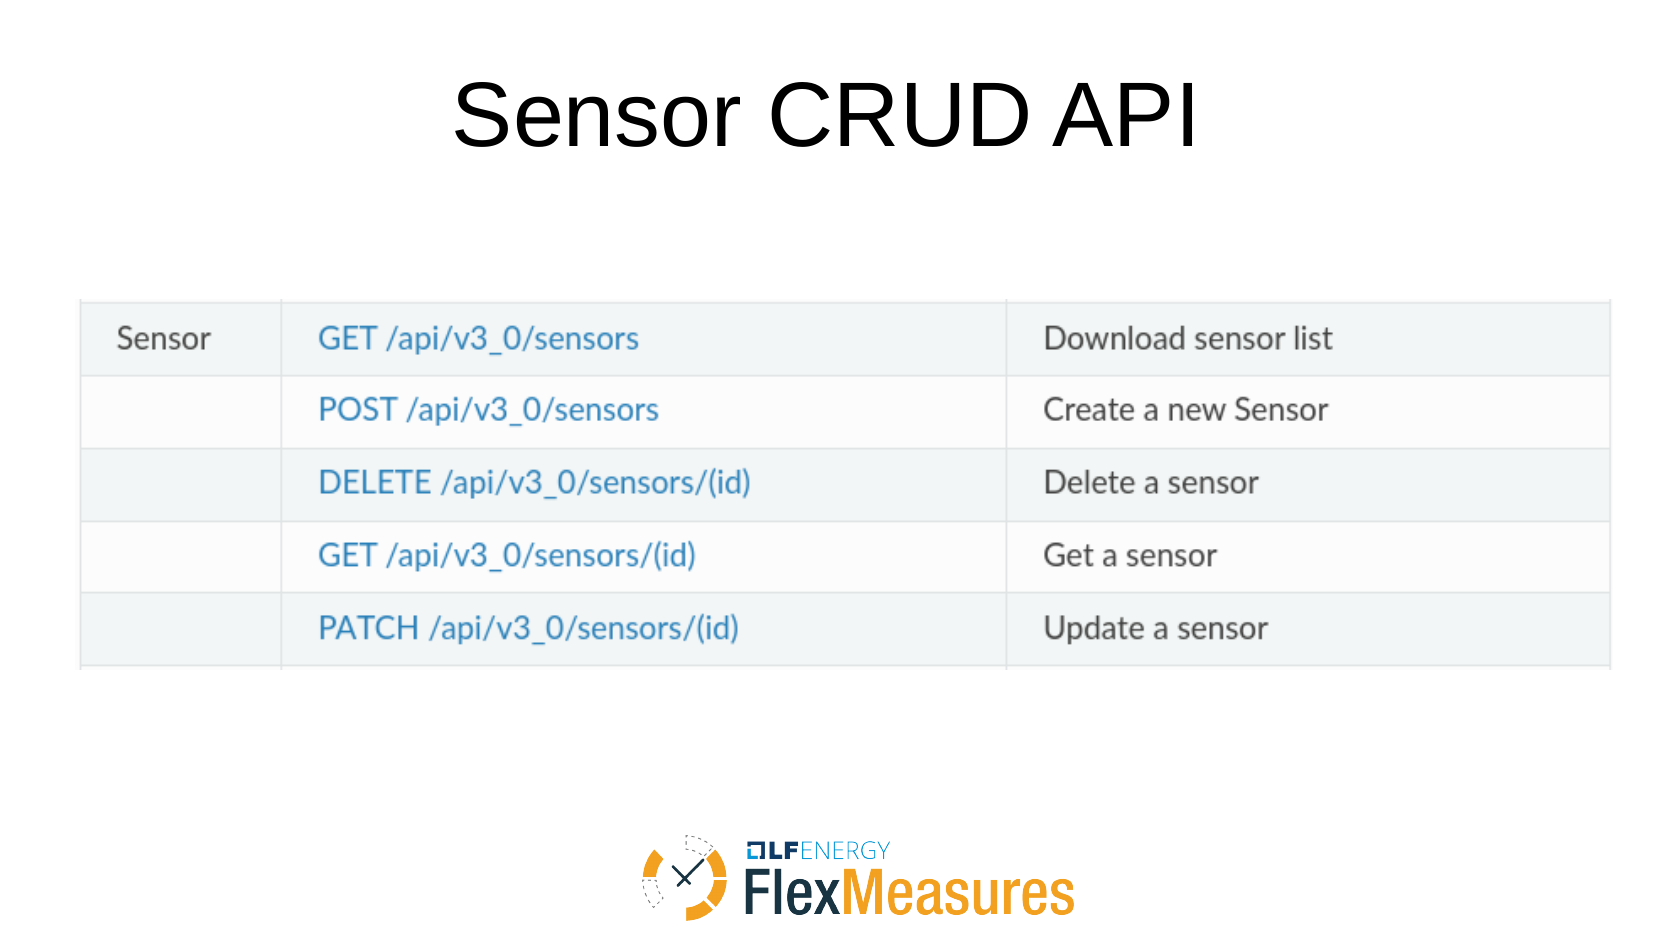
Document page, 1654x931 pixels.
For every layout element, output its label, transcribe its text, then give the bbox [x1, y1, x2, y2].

picture [75, 299, 1613, 670]
title Sensor CRUD API [82, 37, 1571, 193]
picture [642, 835, 1074, 921]
